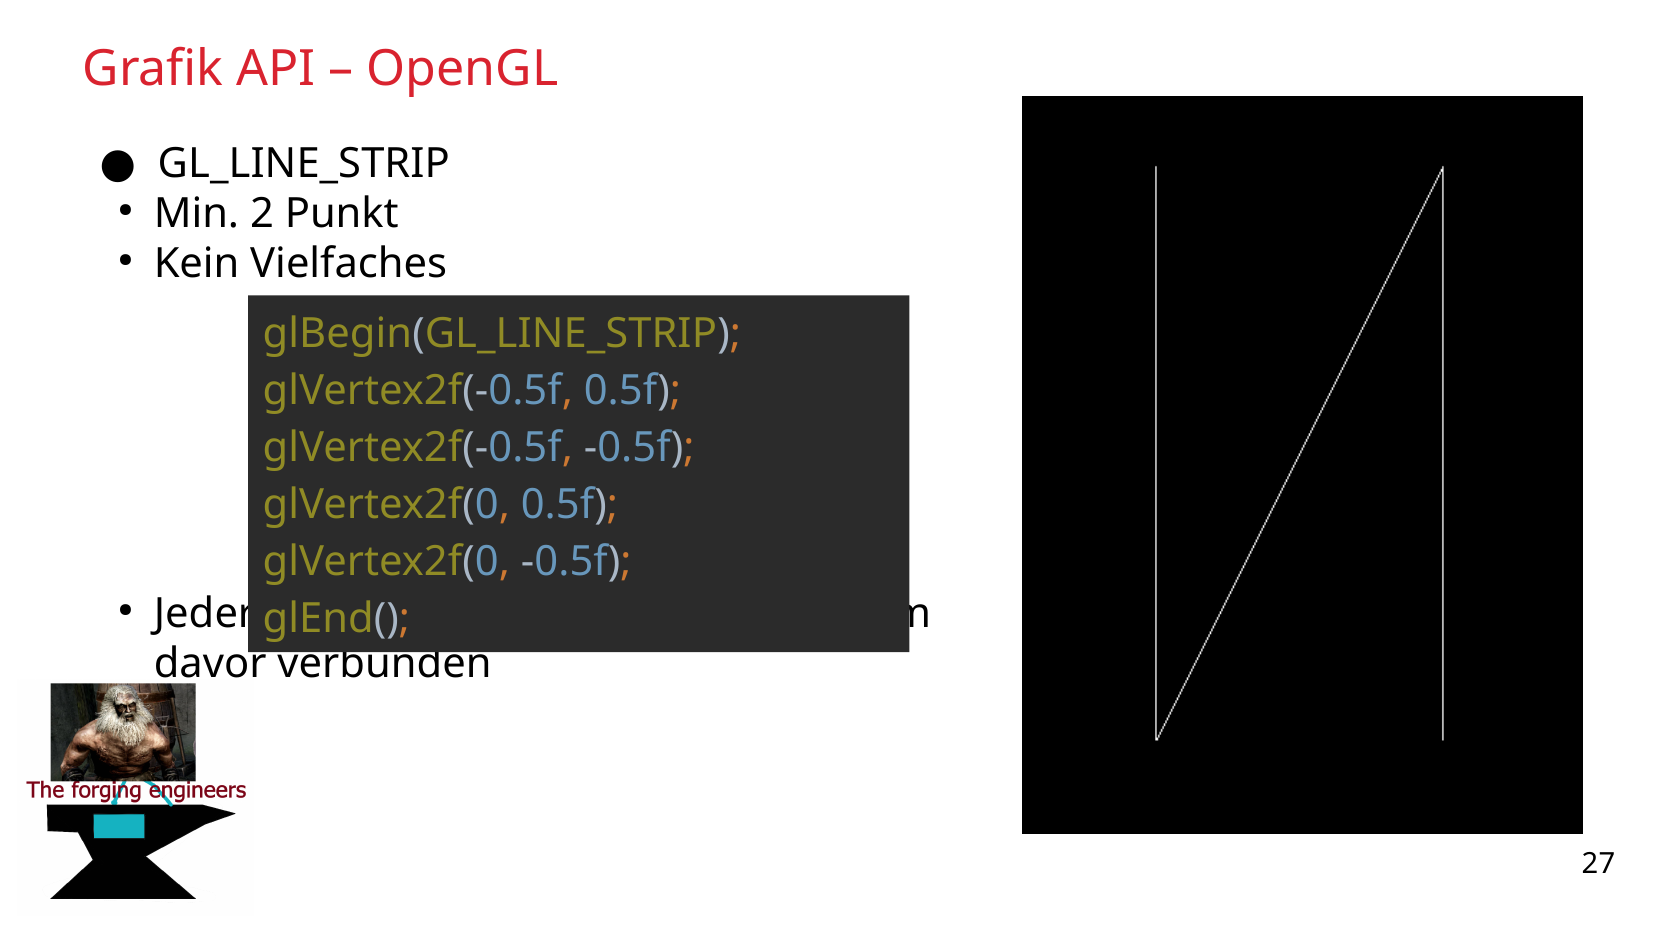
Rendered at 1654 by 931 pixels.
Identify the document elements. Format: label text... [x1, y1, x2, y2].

picture [17, 679, 254, 916]
text_box GL_LINE_STRIP Min. 2 Punkt Kein Vielfaches Jeder nachfolgende Punkt wird mit dem davor verbunden [82, 135, 1004, 674]
picture [1022, 96, 1583, 834]
text_box glBegin(GL_LINE_STRIP); glVertex2f(-0.5f, 0.5f); glVertex2f(-0.5f, -0.5f); glVertex2f(0, 0.5f); glVertex2f(0, -0.5f); glEnd(); [248, 295, 910, 594]
title Grafik API – OpenGL [82, 37, 1571, 95]
